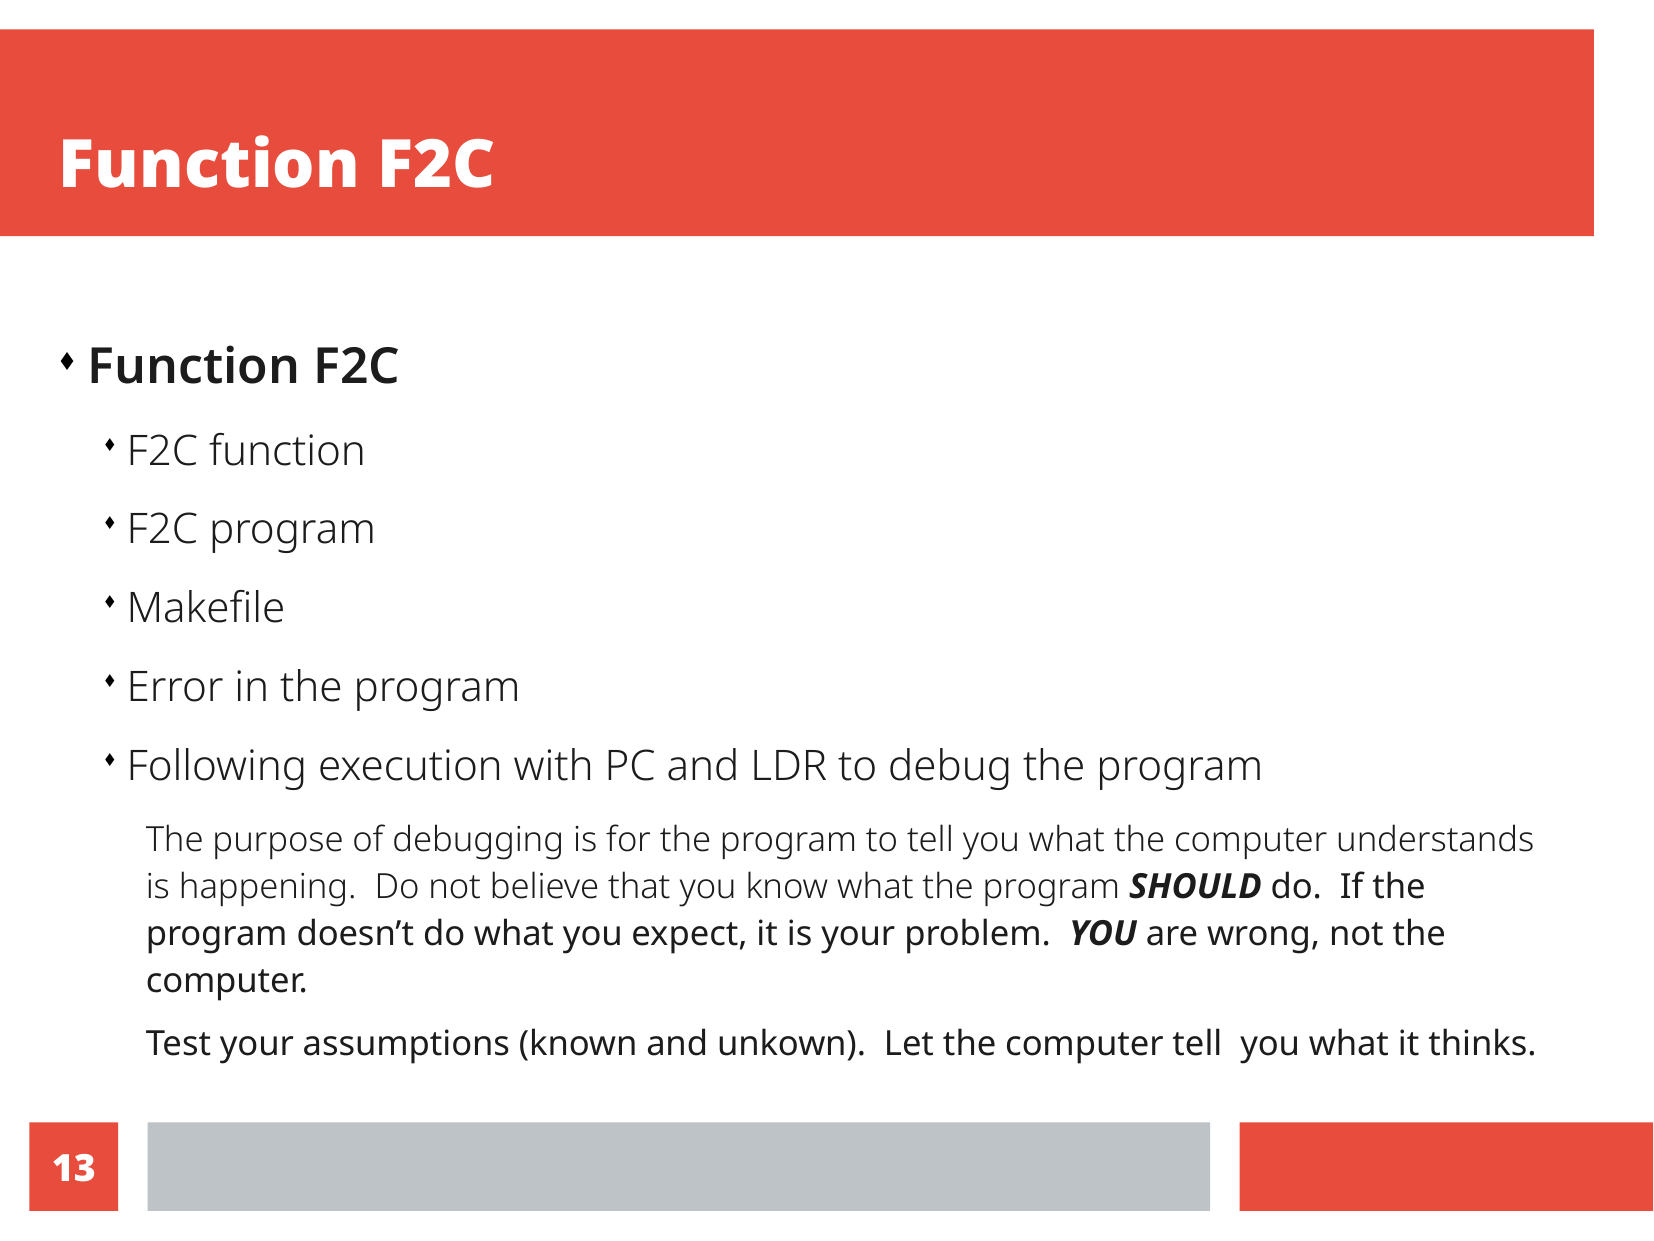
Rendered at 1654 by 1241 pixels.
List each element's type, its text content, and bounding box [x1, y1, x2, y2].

list Function F2C F2C function F2C program Makefile Error in the program Following execution with PC and LDR to debug the program The purpose of debugging is for the program to tell you what the computer understands is happening. Do not believe that you know what the program SHOULD do. If the program doesn’t do what you expect, it is your problem. YOU are wrong, not the computer. Test your assumptions (known and unkown). Let the computer tell you what it thinks. [58, 330, 1565, 1098]
title Function F2C [58, 59, 1594, 207]
